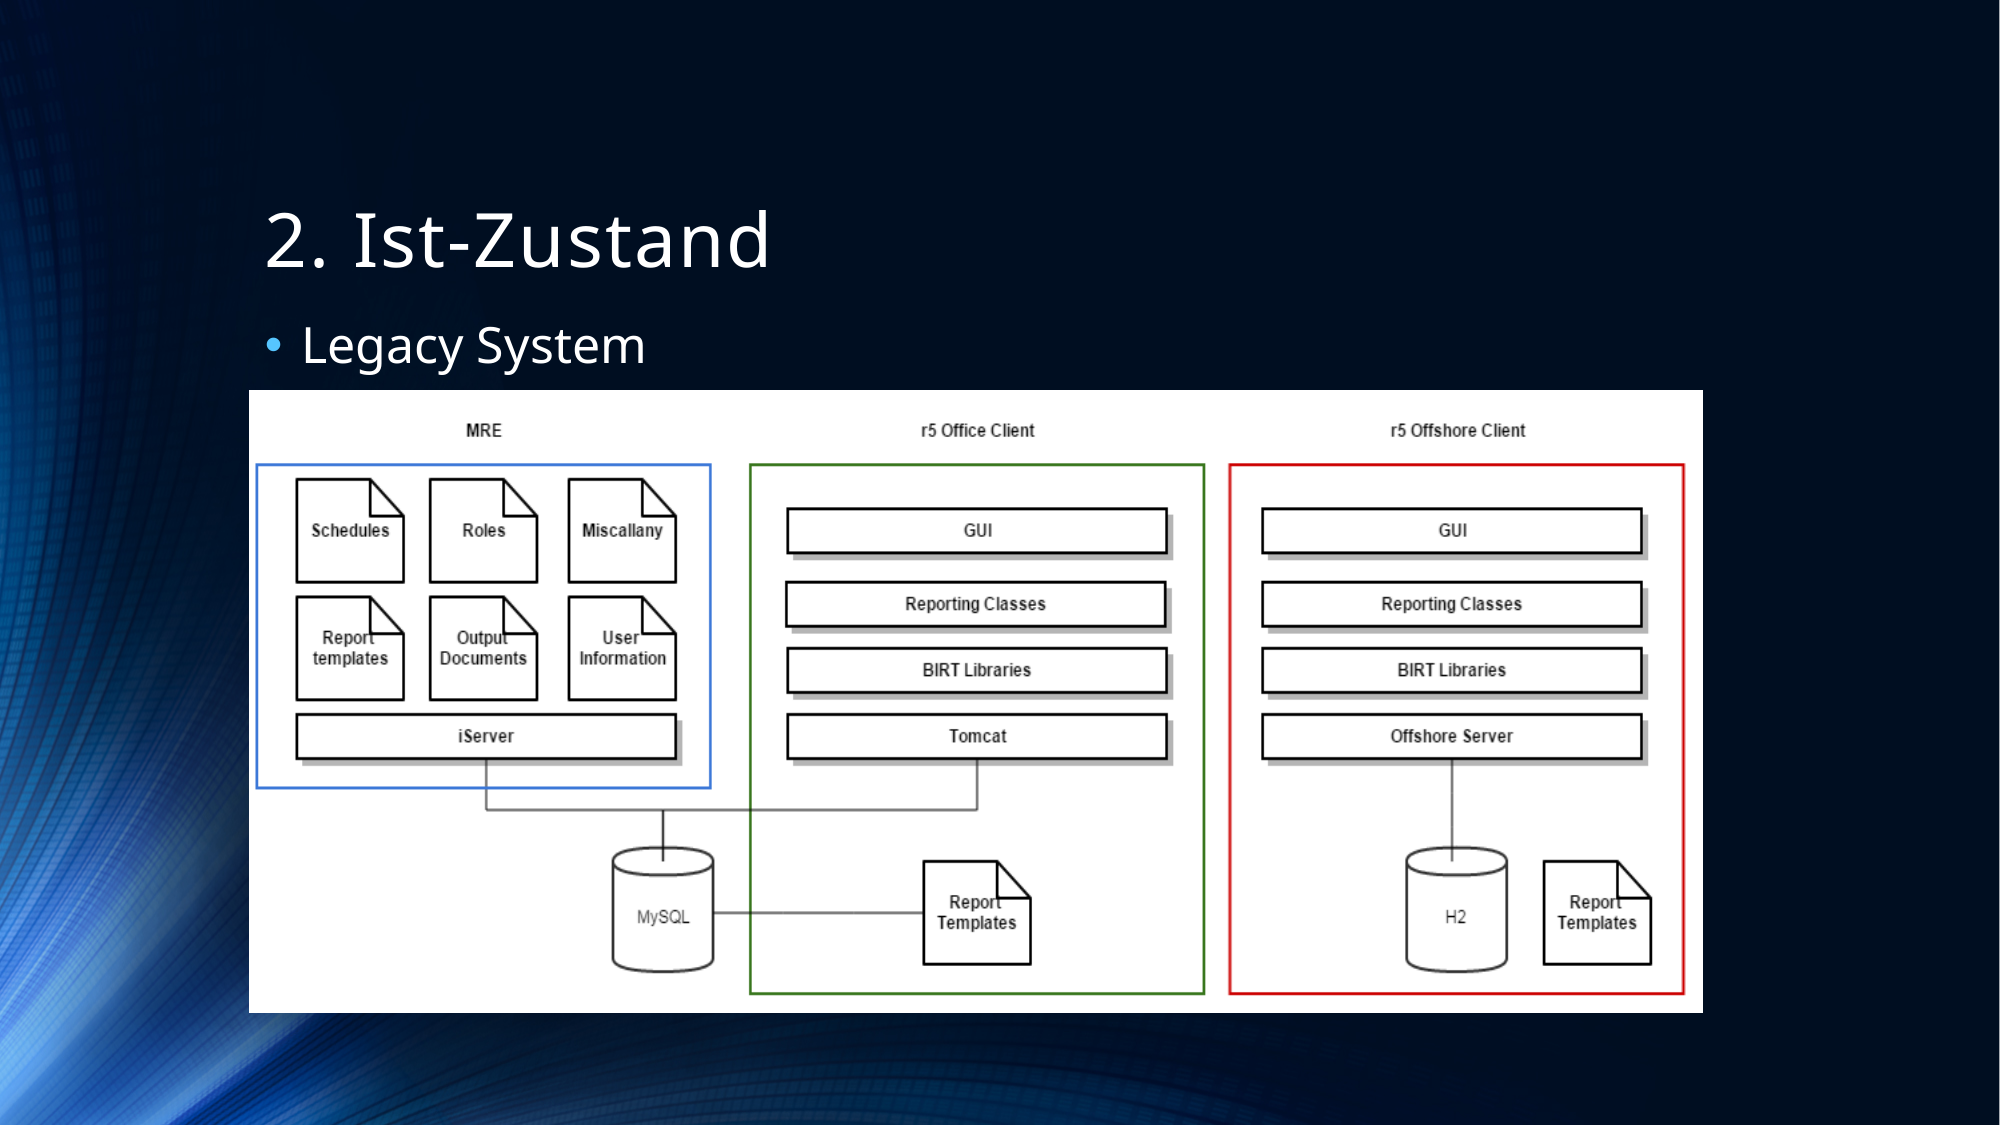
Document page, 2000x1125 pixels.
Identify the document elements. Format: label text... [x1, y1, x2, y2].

title 2. Ist-Zustand [249, 62, 1750, 288]
list Legacy System [249, 312, 1749, 988]
picture [249, 390, 1703, 1013]
